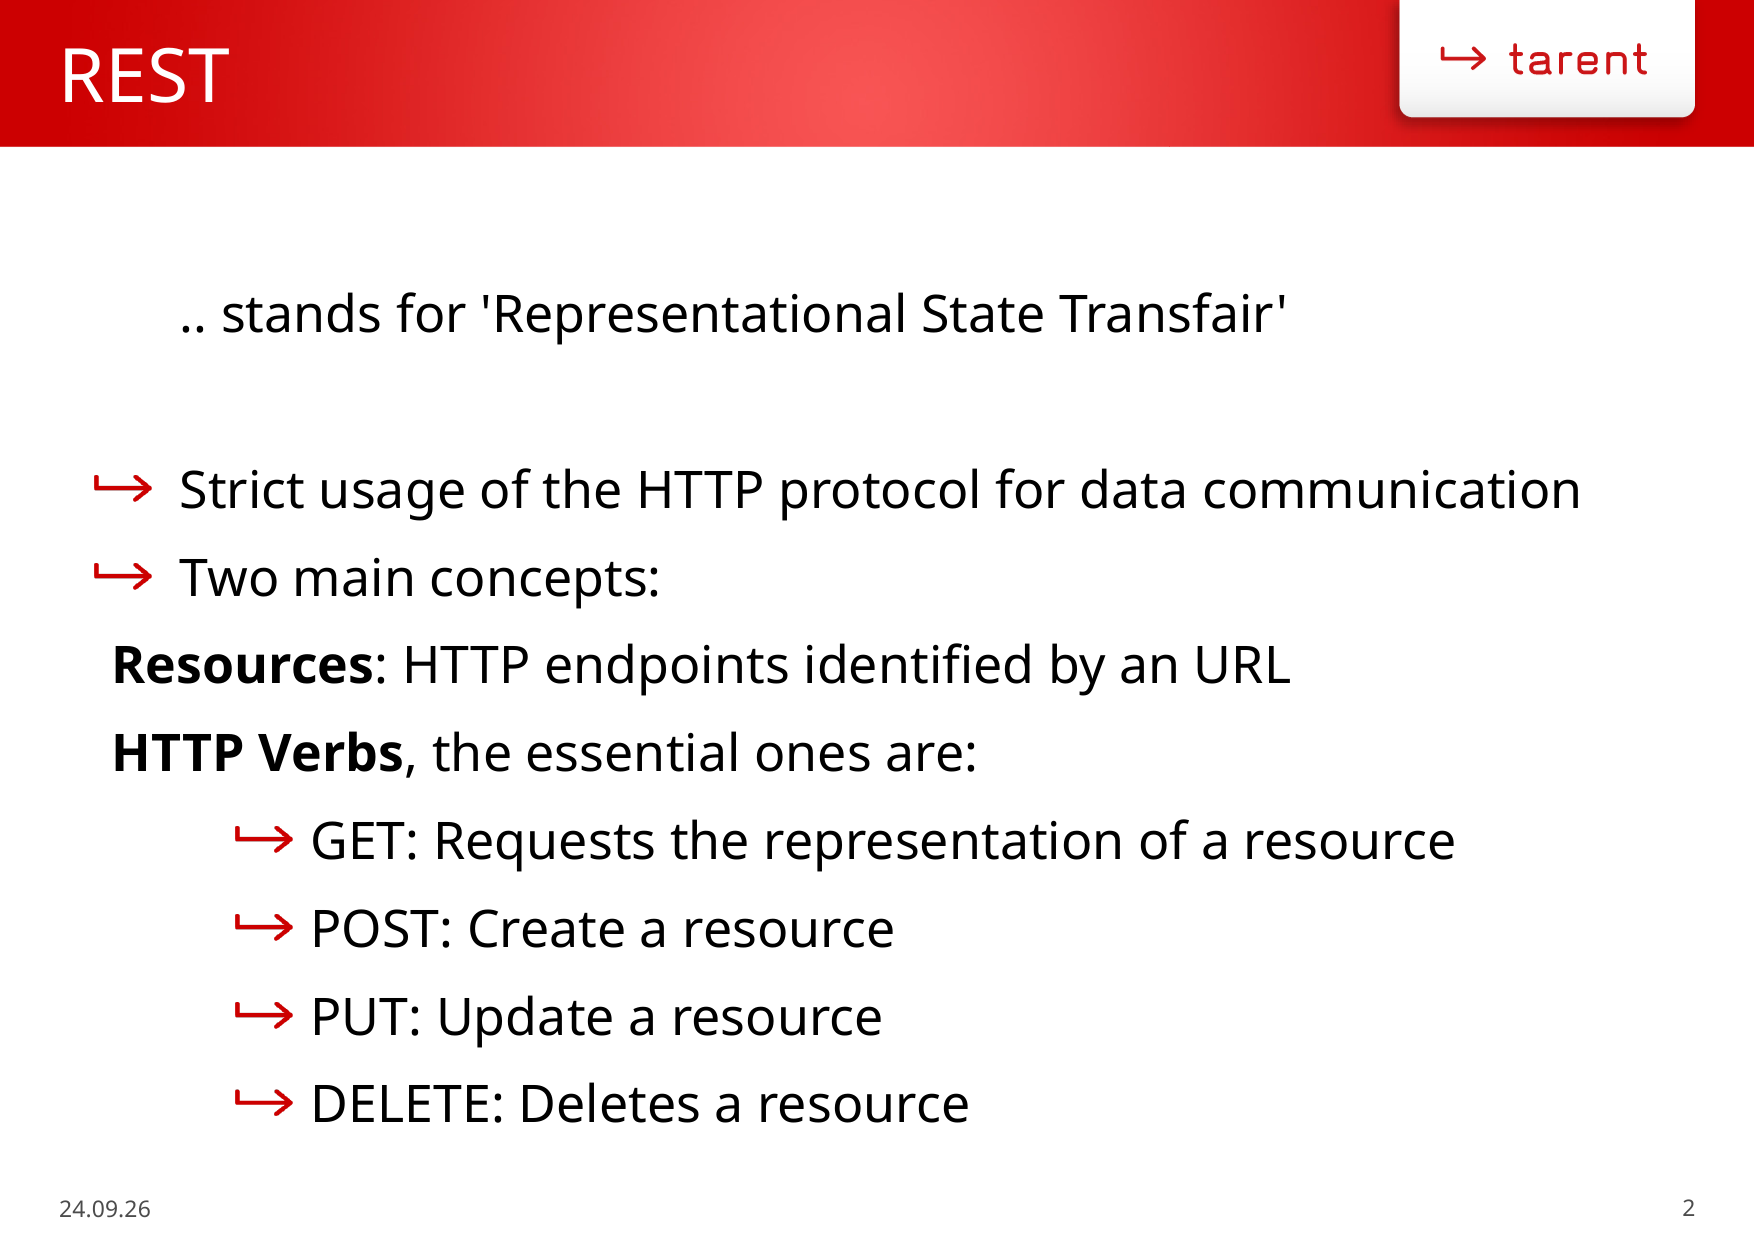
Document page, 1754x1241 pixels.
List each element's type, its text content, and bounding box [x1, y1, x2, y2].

title REST [59, 0, 1638, 177]
list .. stands for 'Representational State Transfair' Strict usage of the HTTP protocol for data communication Two main concepts: Resources: HTTP endpoints identified by an URL HTTP Verbs, the essential ones are: GET: Requests the representation of a resource POST: Create a resource PUT: Update a resource DELETE: Deletes a resource [59, 277, 1690, 1146]
picture [0, 0, 1754, 1240]
